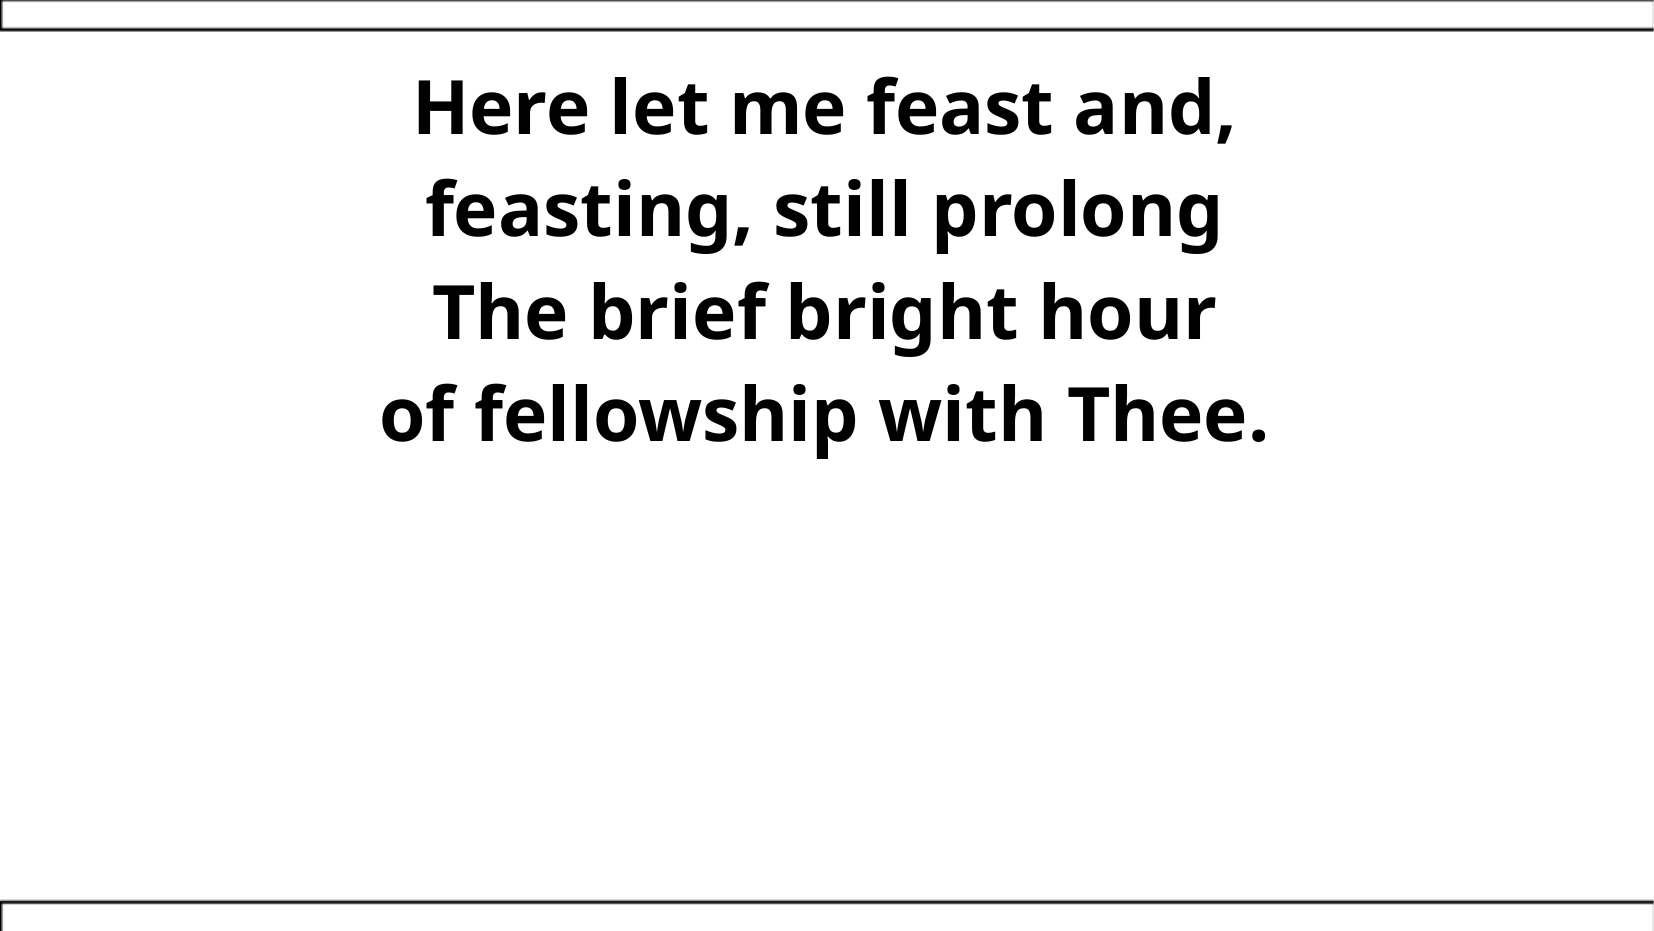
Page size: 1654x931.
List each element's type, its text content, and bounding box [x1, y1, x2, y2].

picture [0, 0, 1654, 931]
text_box Here let me feast and, feasting, still prolong The brief bright hour of fellowship with Thee. [75, 46, 1576, 466]
